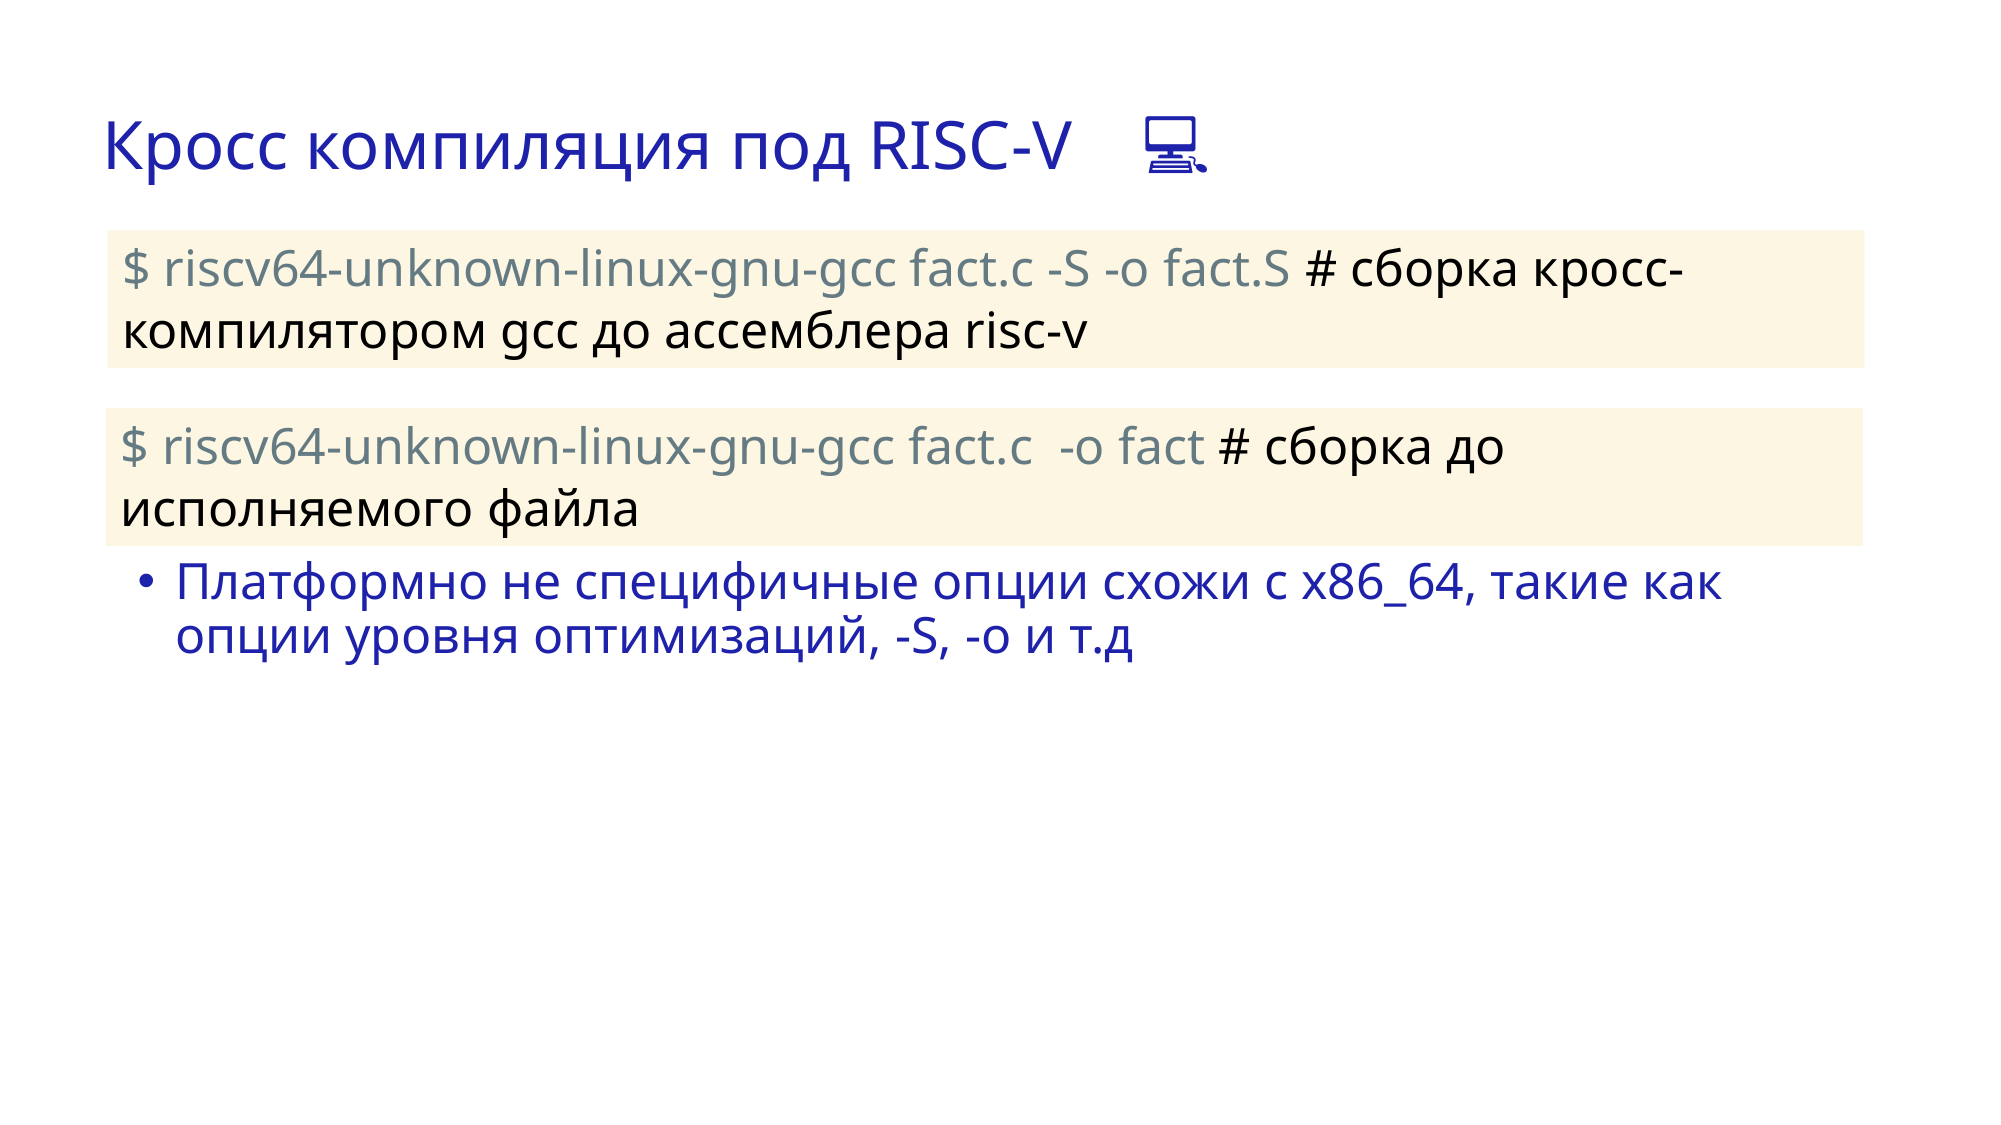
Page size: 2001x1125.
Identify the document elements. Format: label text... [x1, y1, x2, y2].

text_box $ riscv64-unknown-linux-gnu-gcc fact.c -o fact # сборка до исполняемого файла [105, 408, 1863, 546]
title Кросс компиляция под RISC-V 💻​ [102, 109, 1646, 205]
list Платформно не специфичные опции схожи с x86_64, такие как опции уровня оптимизаций, -S, -o и т.д [137, 556, 1845, 1125]
text_box $ riscv64-unknown-linux-gnu-gcc fact.c -S -o fact.S # сборка кросс-компилятором gcc до ассемблера risc-v [107, 230, 1865, 369]
